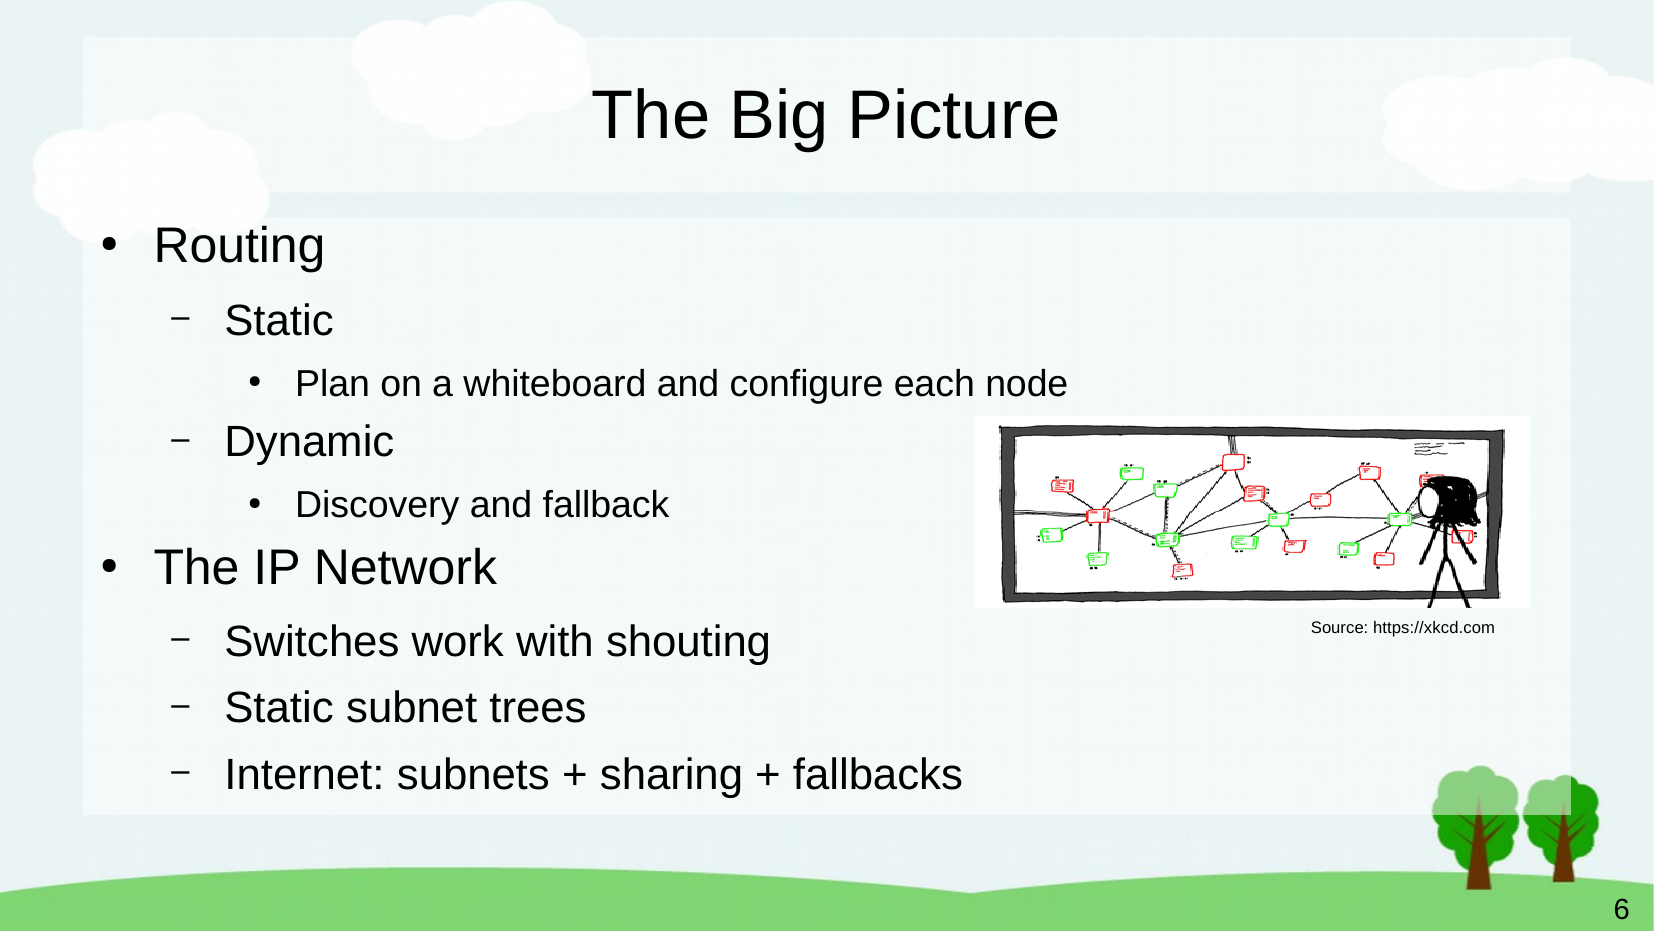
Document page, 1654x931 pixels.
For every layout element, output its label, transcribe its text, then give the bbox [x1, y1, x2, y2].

title The Big Picture [82, 37, 1571, 193]
list Routing Static Plan on a whiteboard and configure each node Dynamic Discovery and fallback The IP Network Switches work with shouting Static subnet trees Internet: subnets + sharing + fallbacks [82, 217, 1571, 815]
picture [0, 0, 1654, 931]
text_box Source: https://xkcd.com [1296, 611, 1581, 646]
